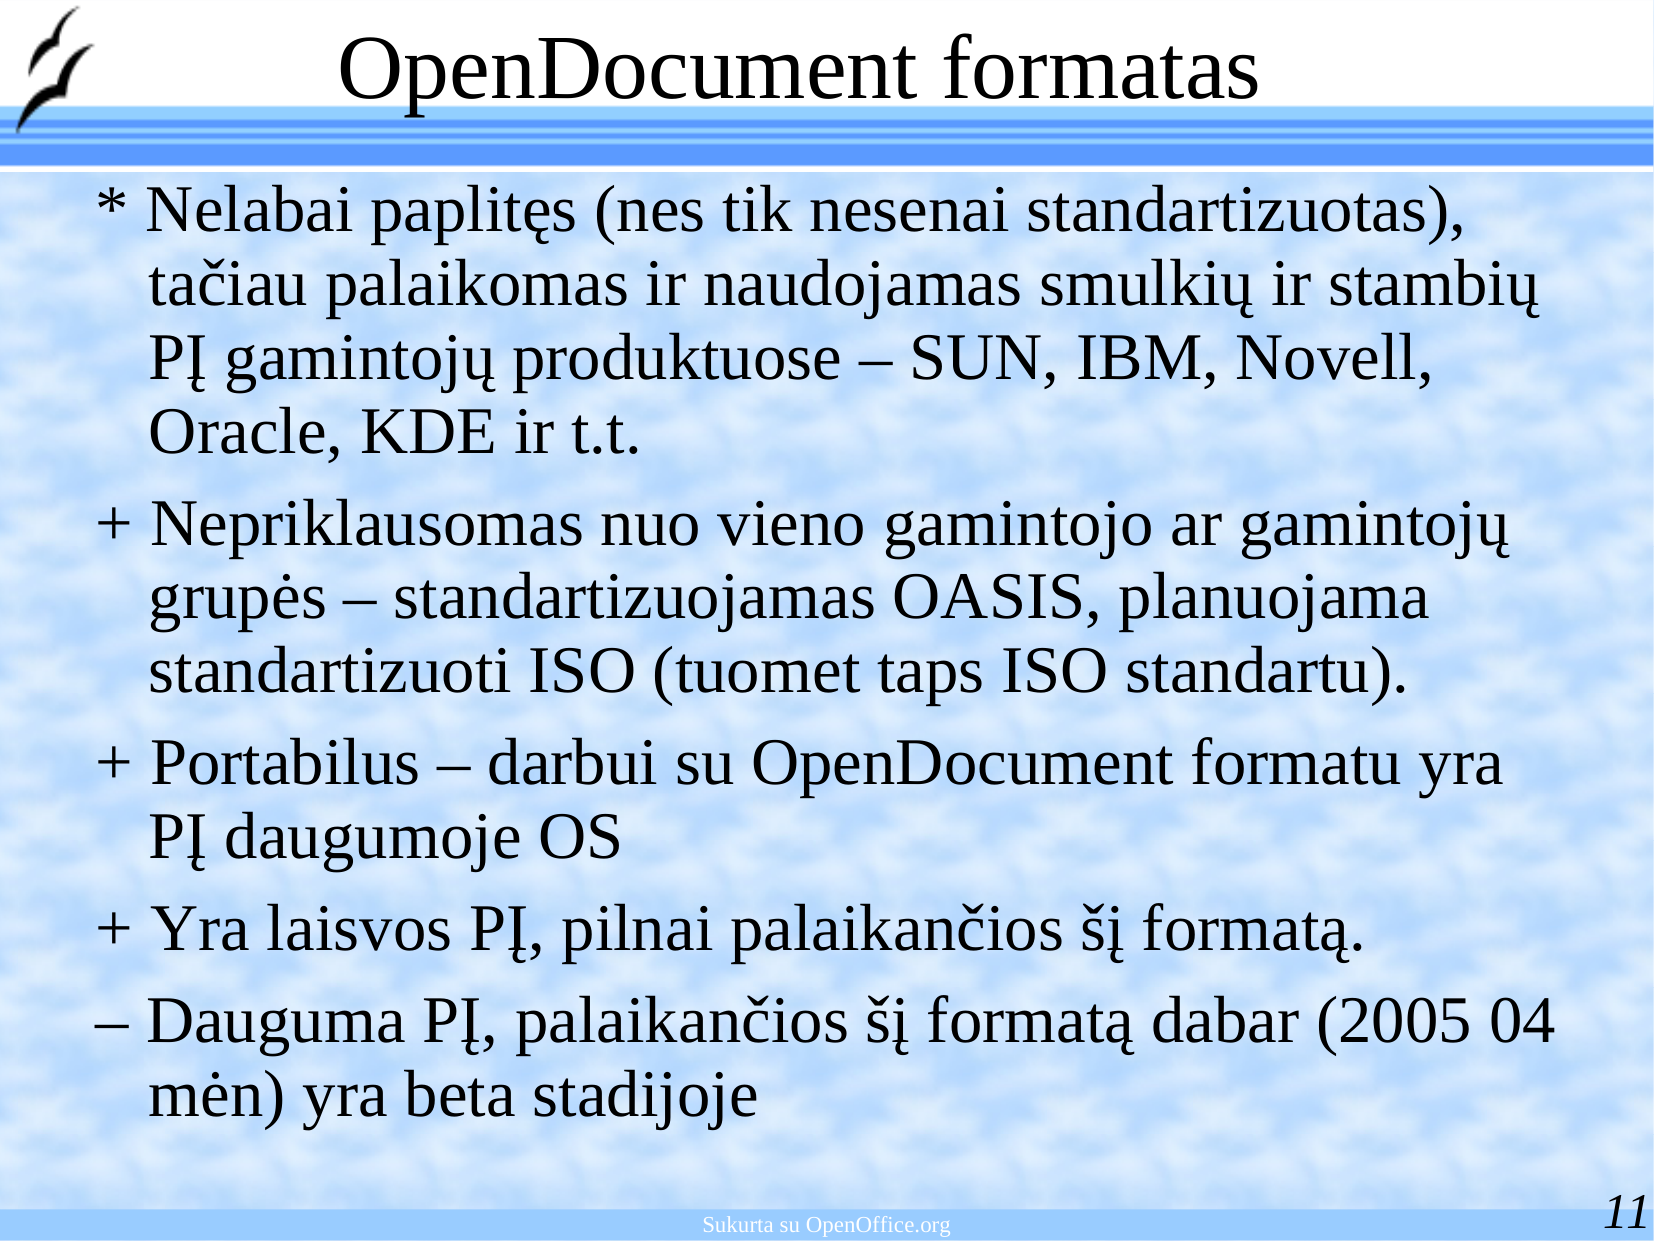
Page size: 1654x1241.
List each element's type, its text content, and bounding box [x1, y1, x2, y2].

title OpenDocument formatas [94, 0, 1507, 137]
picture [0, 0, 1654, 1209]
list * Nelabai paplitęs (nes tik nesenai standartizuotas), tačiau palaikomas ir naudojamas smulkių ir stambių PĮ gamintojų produktuose – SUN, IBM, Novell, Oracle, KDE ir t.t. + Nepriklausomas nuo vieno gamintojo ar gamintojų grupės – standartizuojamas OASIS, planuojama standartizuoti ISO (tuomet taps ISO standartu). + Portabilus – darbui su OpenDocument formatu yra PĮ daugumoje OS + Yra laisvos PĮ, pilnai palaikančios šį formatą. – Dauguma PĮ, palaikančios šį formatą dabar (2005 04 mėn) yra beta stadijoje [78, 171, 1567, 1225]
